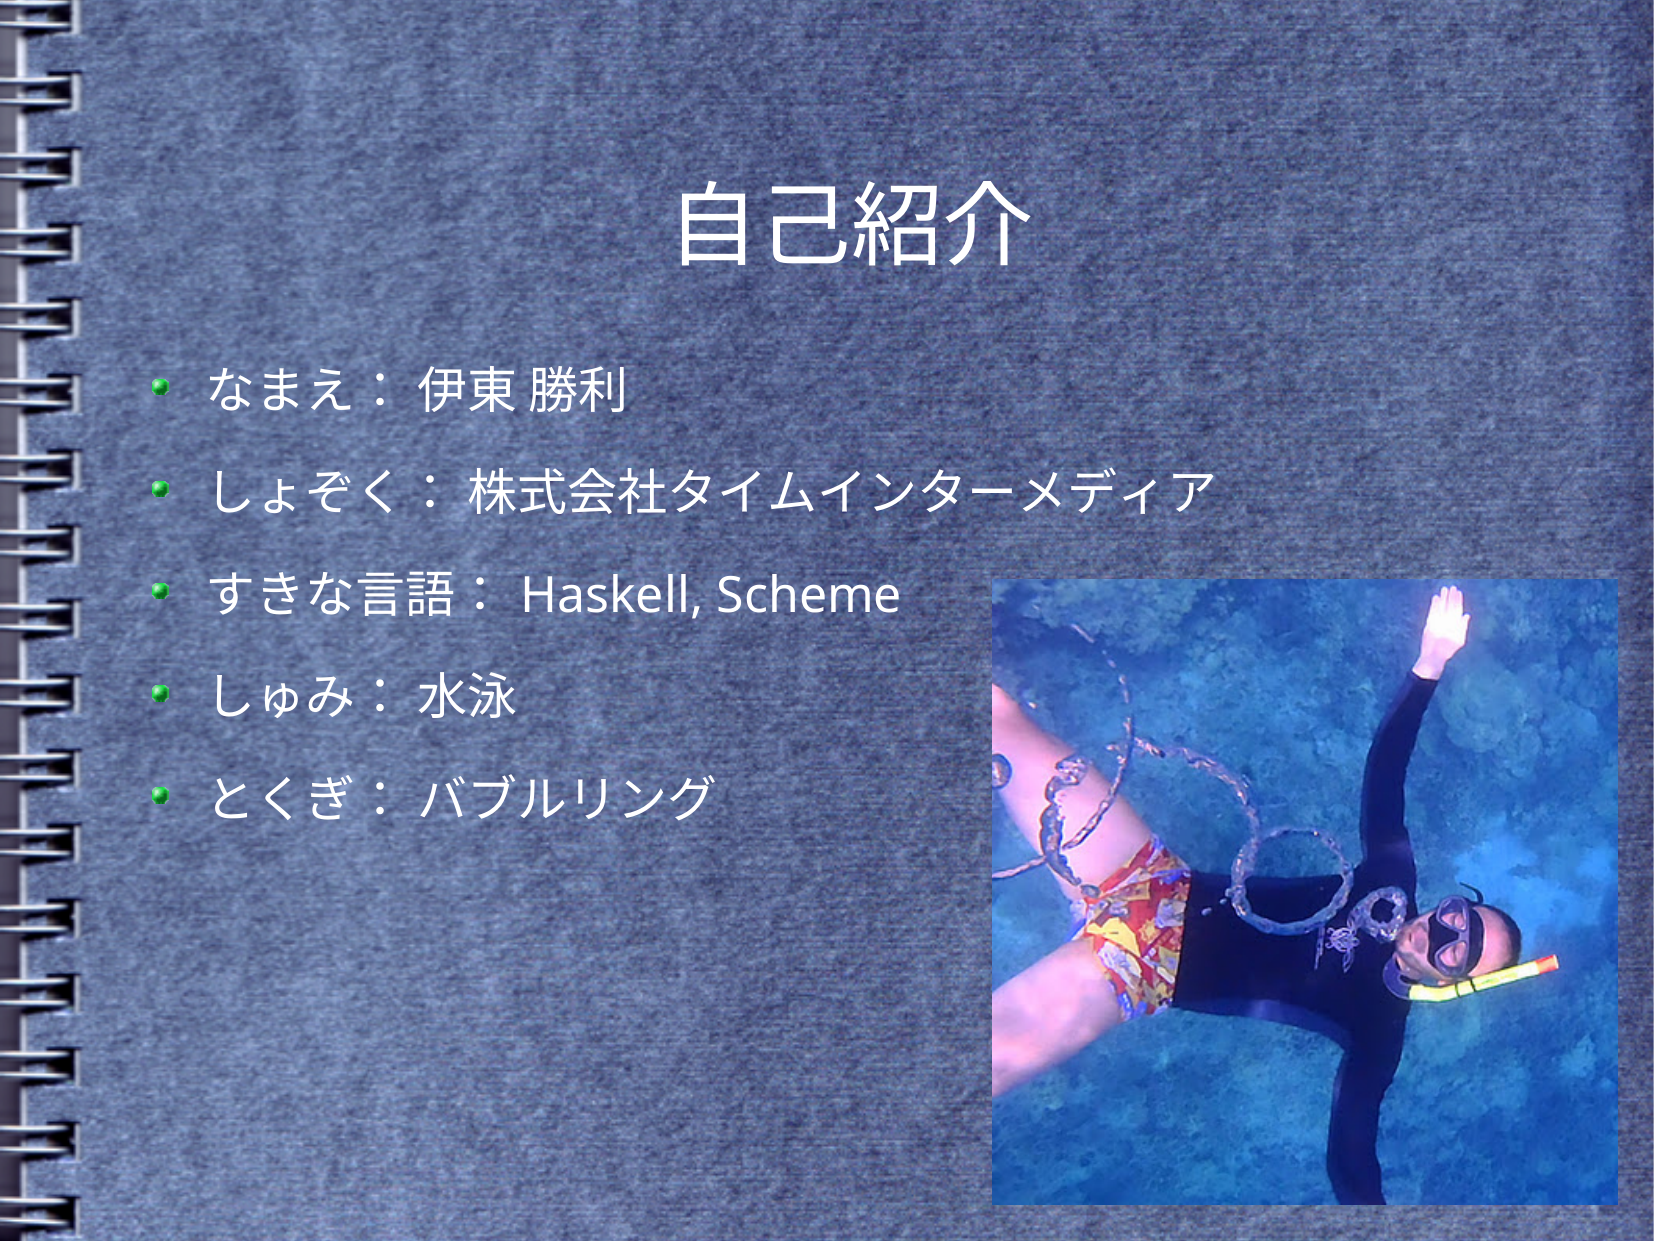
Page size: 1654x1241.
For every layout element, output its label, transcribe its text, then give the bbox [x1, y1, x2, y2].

title 自己紹介 [121, 114, 1534, 322]
list なまえ： 伊東 勝利 しょぞく： 株式会社タイムインターメディア すきな言語：Haskell, Scheme しゅみ： 水泳 とくぎ： バブルリング [134, 350, 1516, 1133]
picture [0, 0, 1654, 1241]
